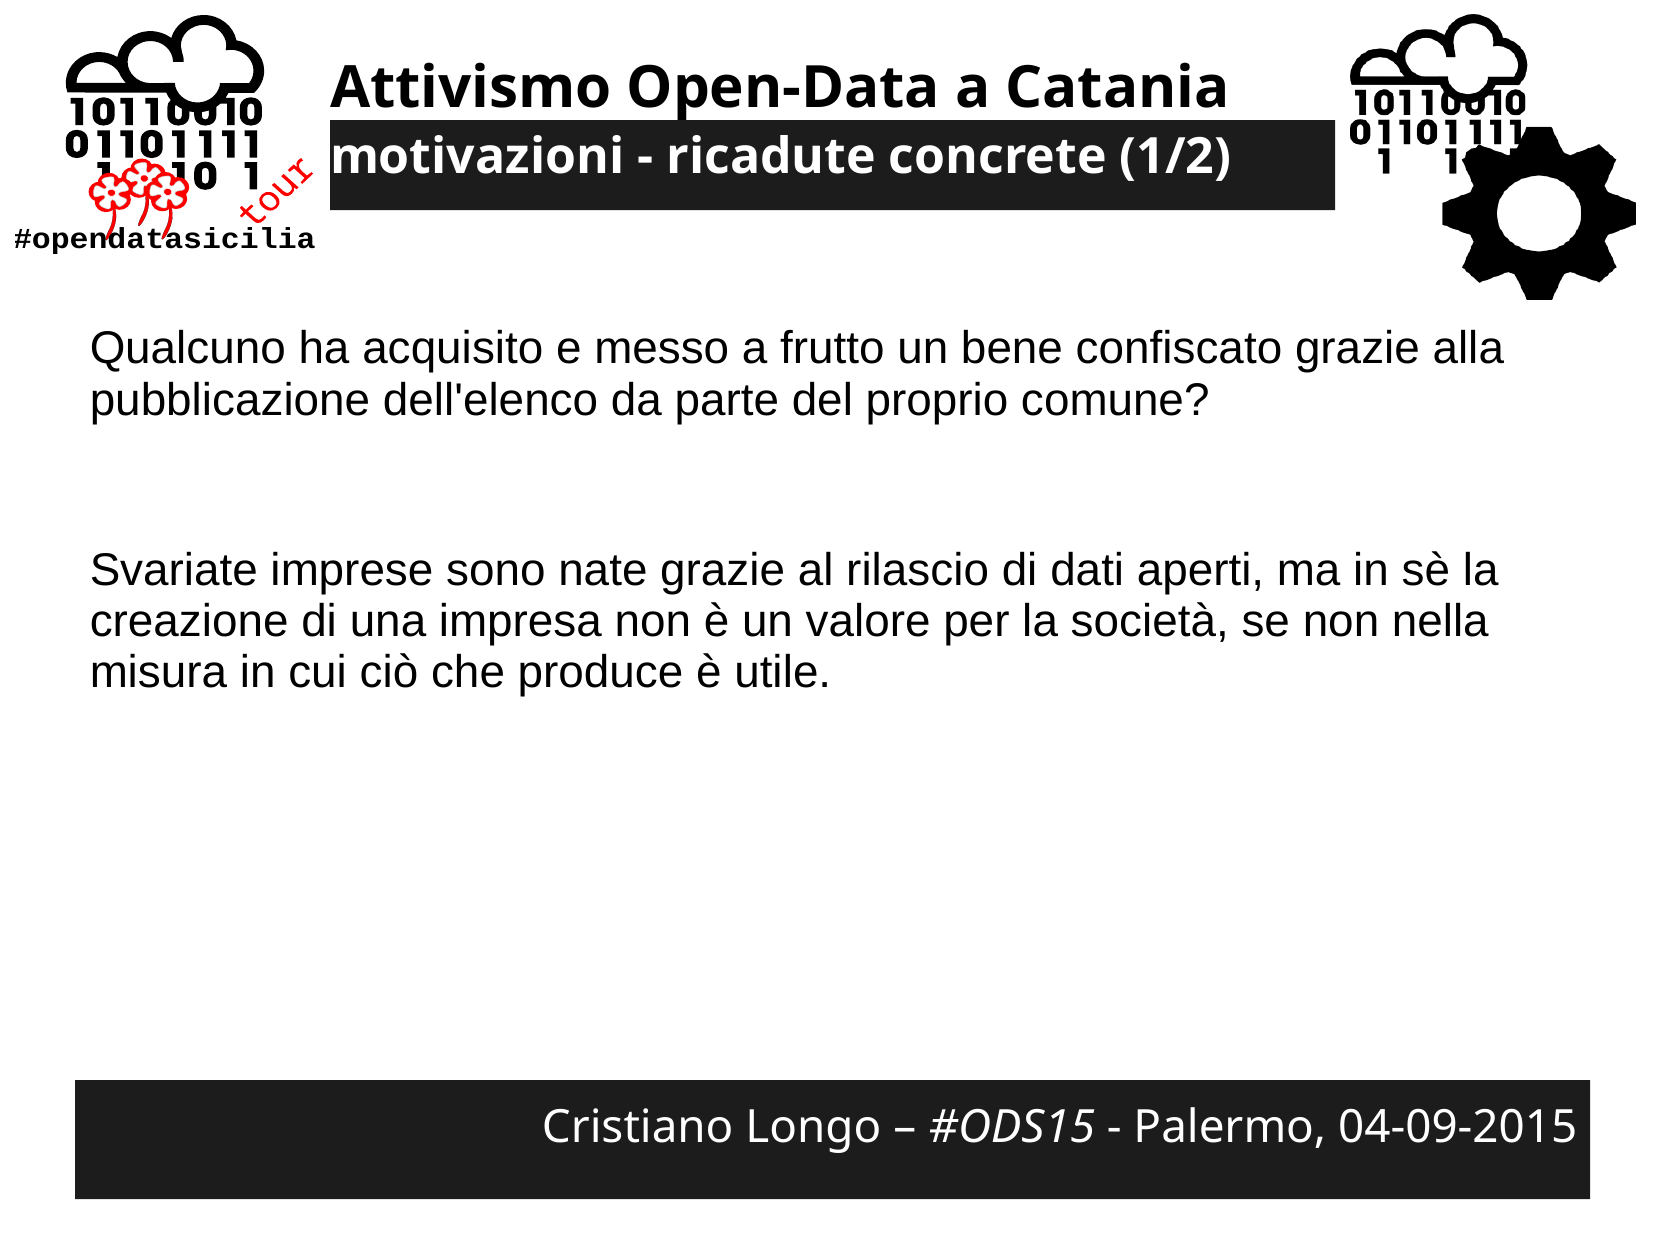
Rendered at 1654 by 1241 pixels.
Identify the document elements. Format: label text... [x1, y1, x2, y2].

picture [15, 15, 316, 256]
list motivazioni - ricadute concrete (1/2) [330, 120, 1336, 211]
picture [1350, 14, 1636, 301]
text_box Qualcuno ha acquisito e messo a frutto un bene confiscato grazie alla pubblicazione dell'elenco da parte del proprio comune? [75, 315, 1591, 545]
list Attivismo Open-Data a Catania [330, 45, 1321, 120]
text_box Svariate imprese sono nate grazie al rilascio di dati aperti, ma in sè la creazione di una impresa non è un valore per la società, se non nella misura in cui ciò che produce è utile. [75, 536, 1576, 706]
list Cristiano Longo – #ODS15 - Palermo, 04-09-2015 [75, 1080, 1591, 1200]
